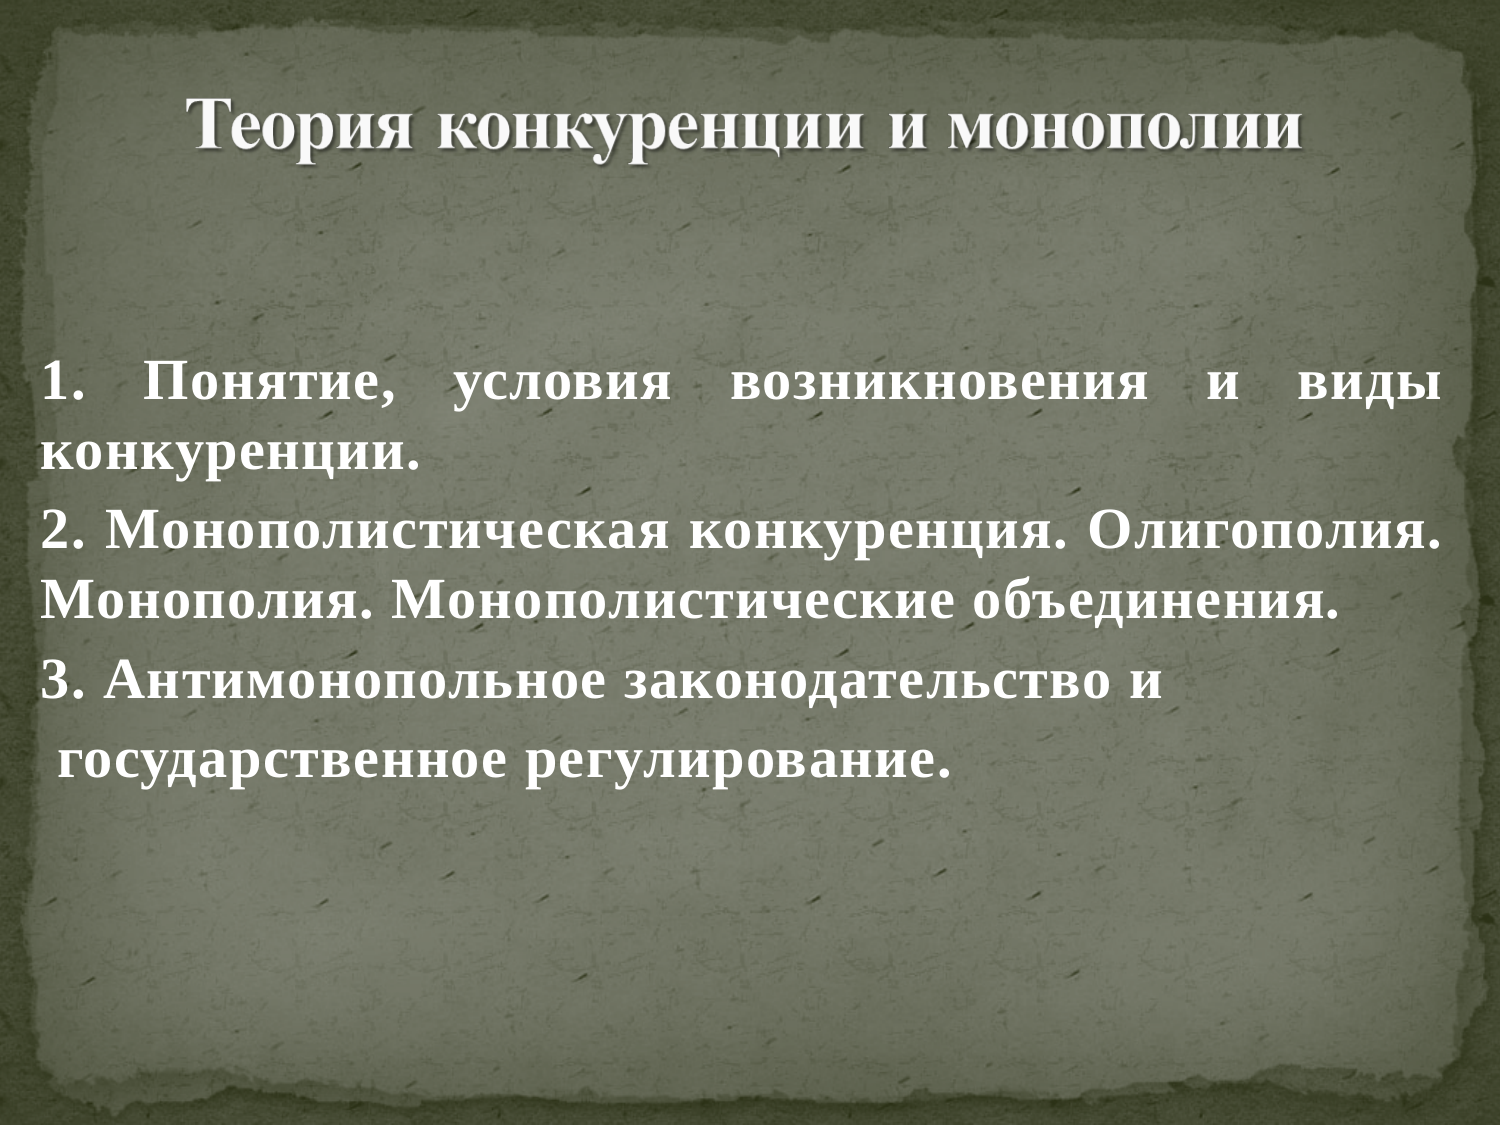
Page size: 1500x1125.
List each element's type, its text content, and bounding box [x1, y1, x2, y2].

text_box 1. Понятие, условия возникновения и виды конкуренции. 2. Монополистическая конкуренция. Олигополия. Монополия. Монополистические объединения. 3. Антимонопольное законодательство и государственное регулирование. [26, 334, 1461, 797]
picture [40, 51, 1446, 219]
